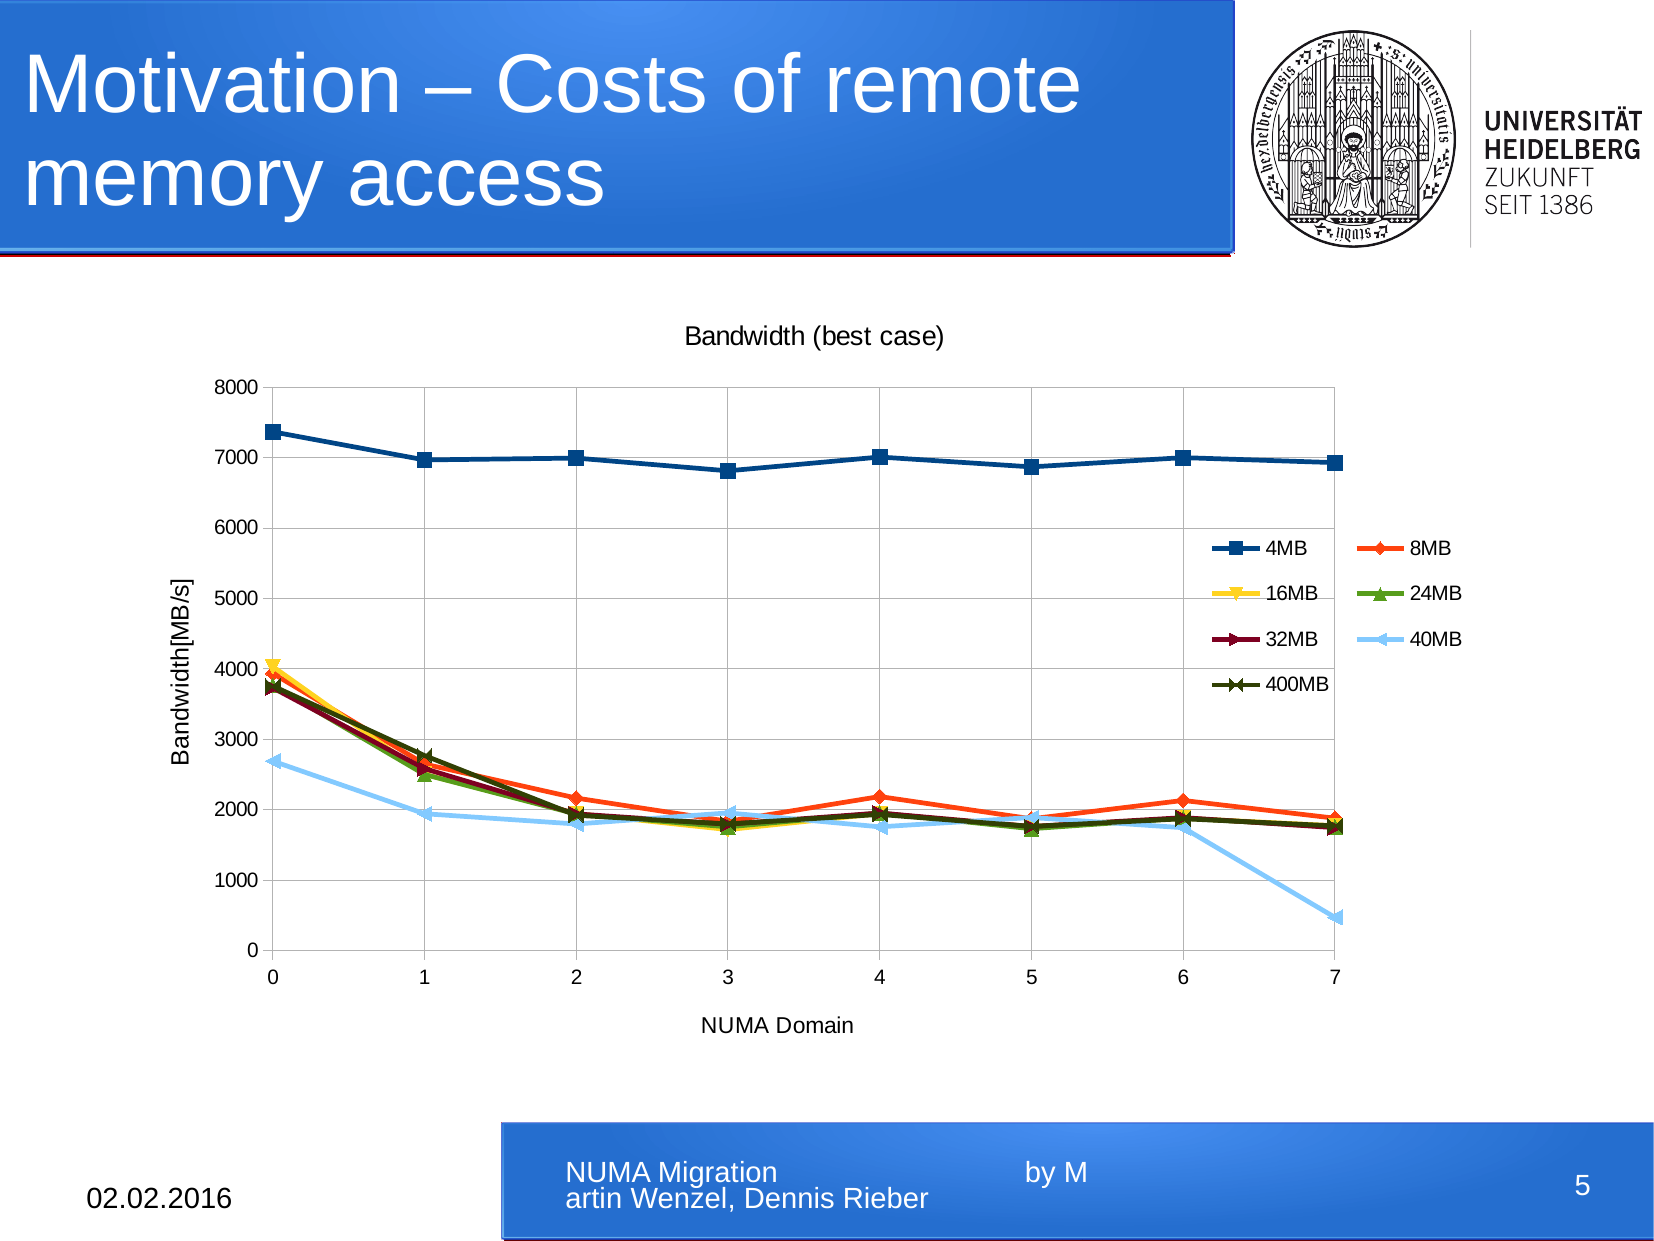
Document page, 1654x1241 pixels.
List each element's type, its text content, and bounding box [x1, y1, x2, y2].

title Motivation – Costs of remote memory access [23, 36, 1205, 223]
picture [1251, 30, 1642, 248]
picture [496, 1121, 1654, 1241]
chart [118, 290, 1512, 1070]
picture [0, 0, 1238, 262]
